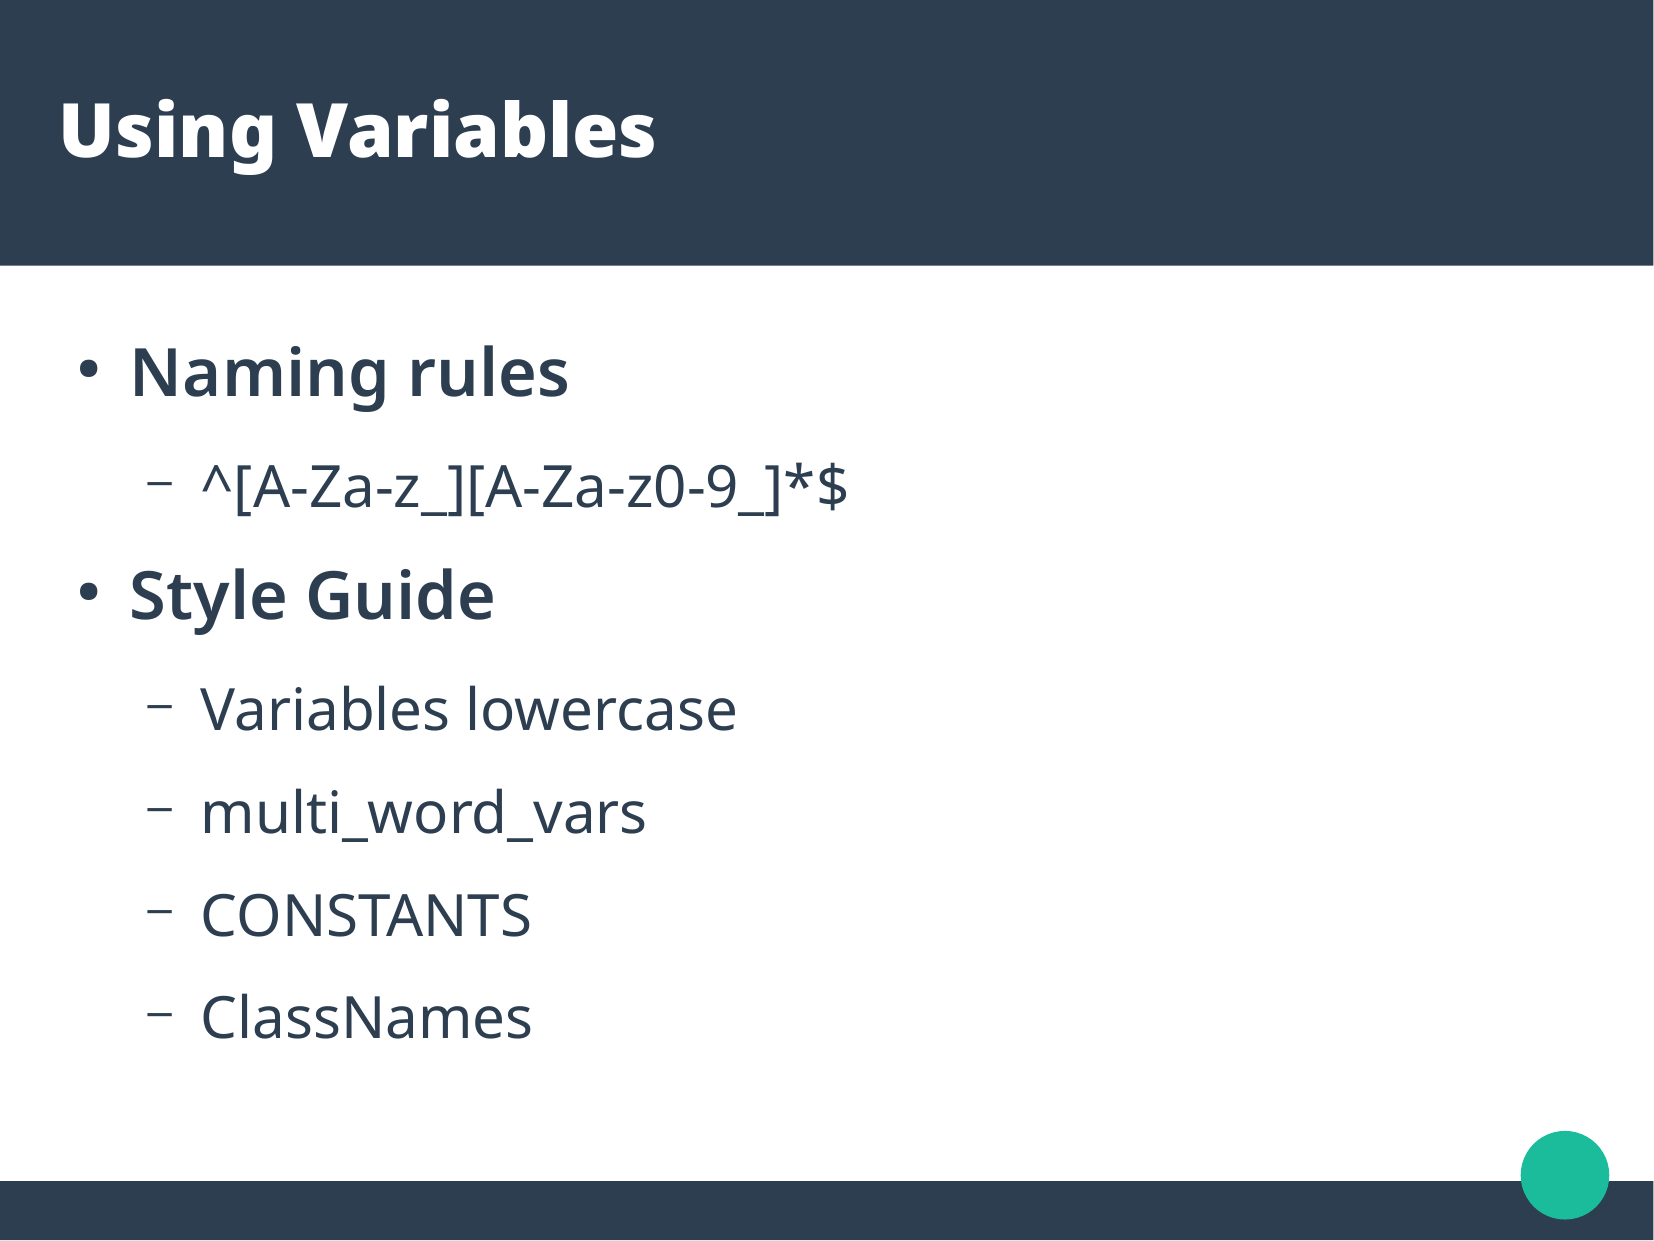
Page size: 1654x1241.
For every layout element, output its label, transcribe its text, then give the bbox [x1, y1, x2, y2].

list Naming rules ^[A-Za-z_][A-Za-z0-9_]*$ Style Guide Variables lowercase multi_word_vars CONSTANTS ClassNames [59, 324, 1595, 1152]
title Using Variables [59, 49, 1595, 207]
